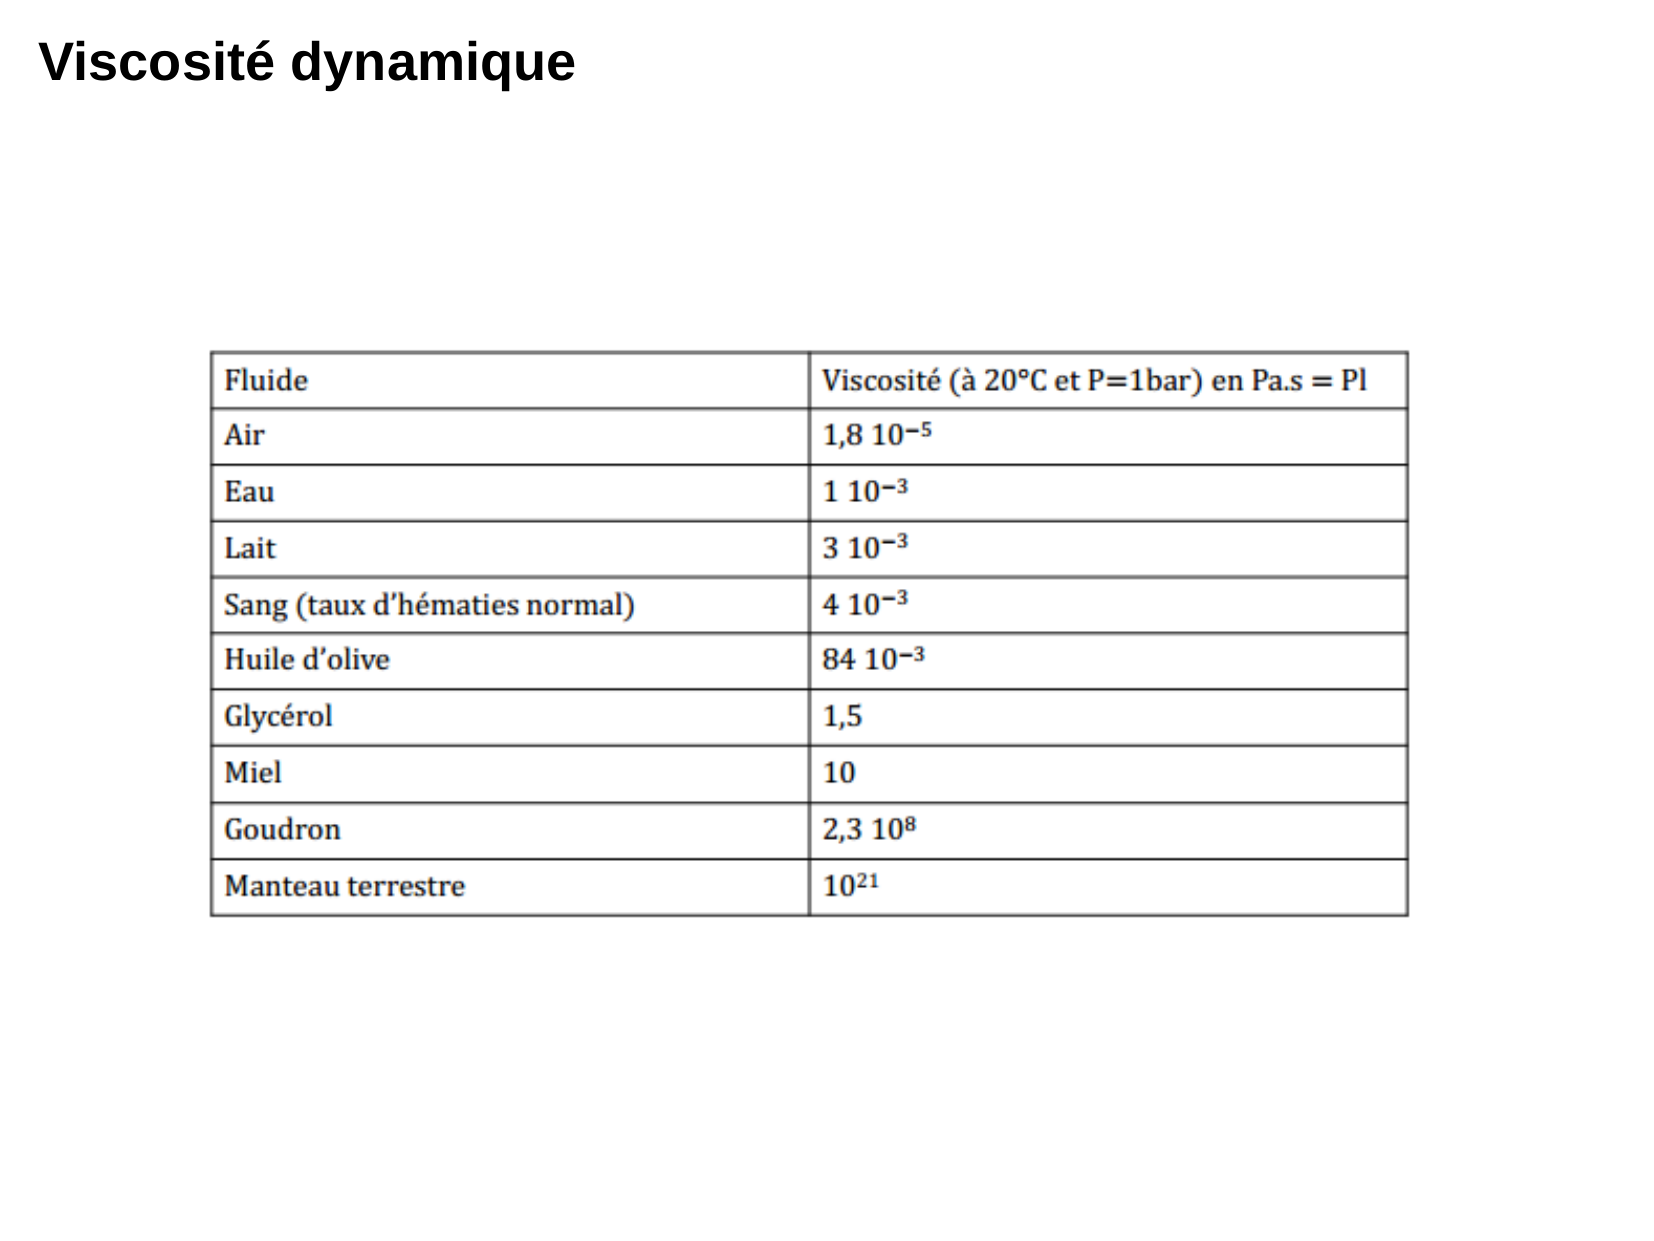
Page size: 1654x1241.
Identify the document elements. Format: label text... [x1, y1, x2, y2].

text_box Viscosité dynamique [23, 23, 922, 101]
picture [200, 330, 1441, 951]
